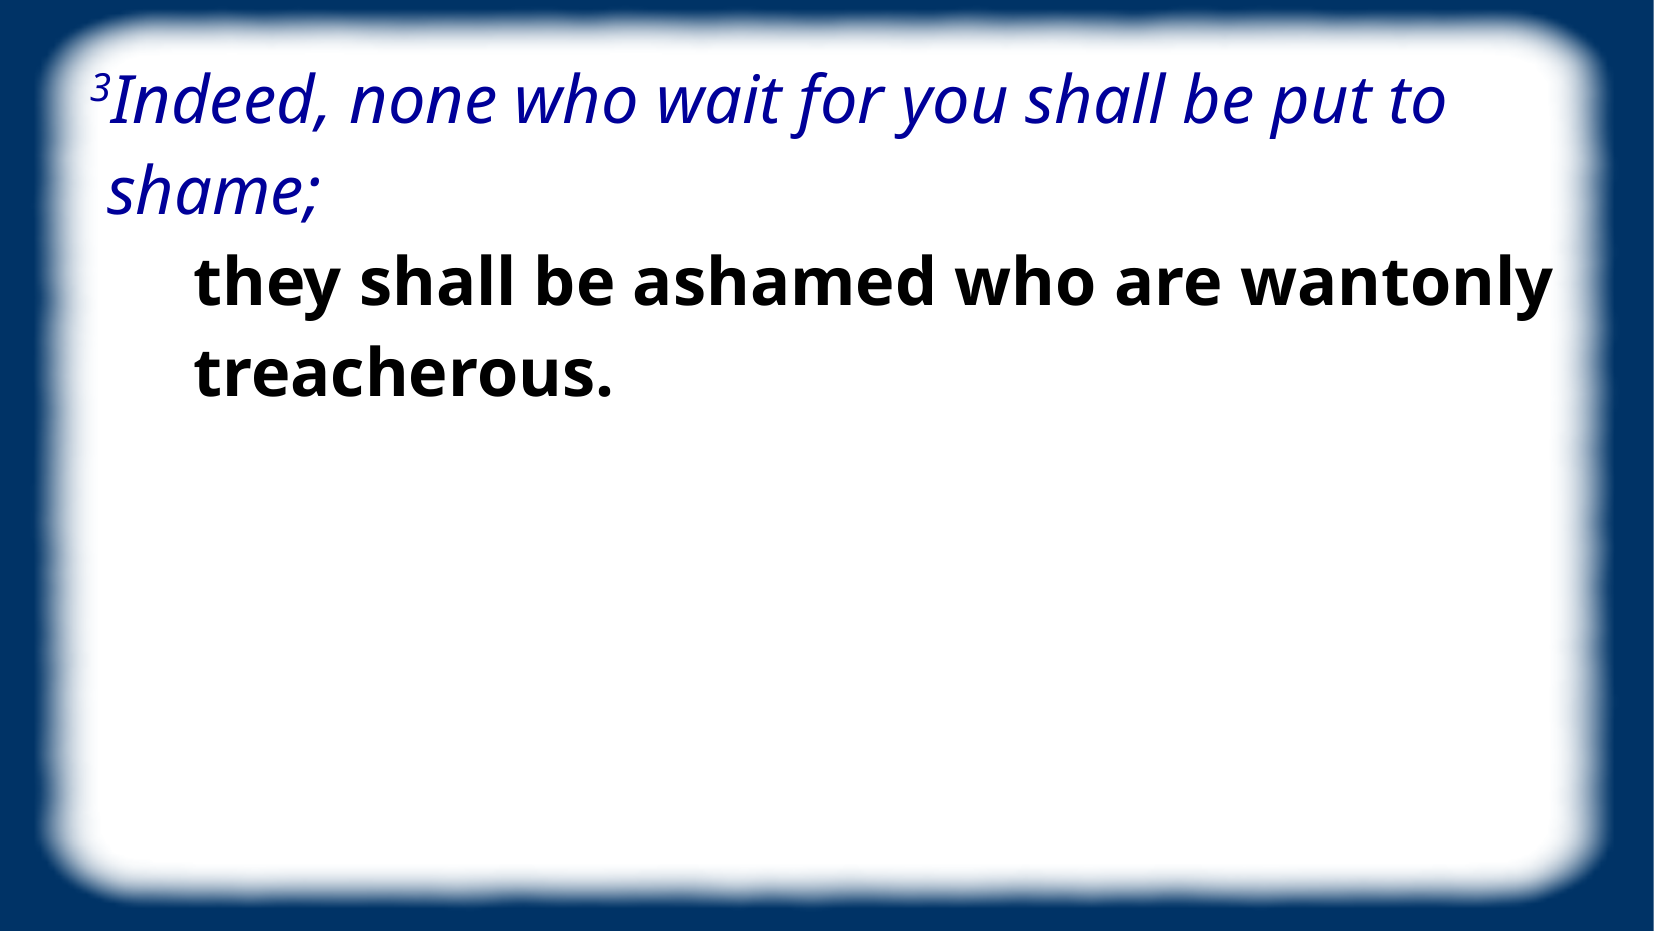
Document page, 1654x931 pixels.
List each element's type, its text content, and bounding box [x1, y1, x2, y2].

picture [0, 0, 1654, 931]
text_box 3Indeed, none who wait for you shall be put to shame; they shall be ashamed who are wantonly treacherous. [75, 45, 1576, 593]
